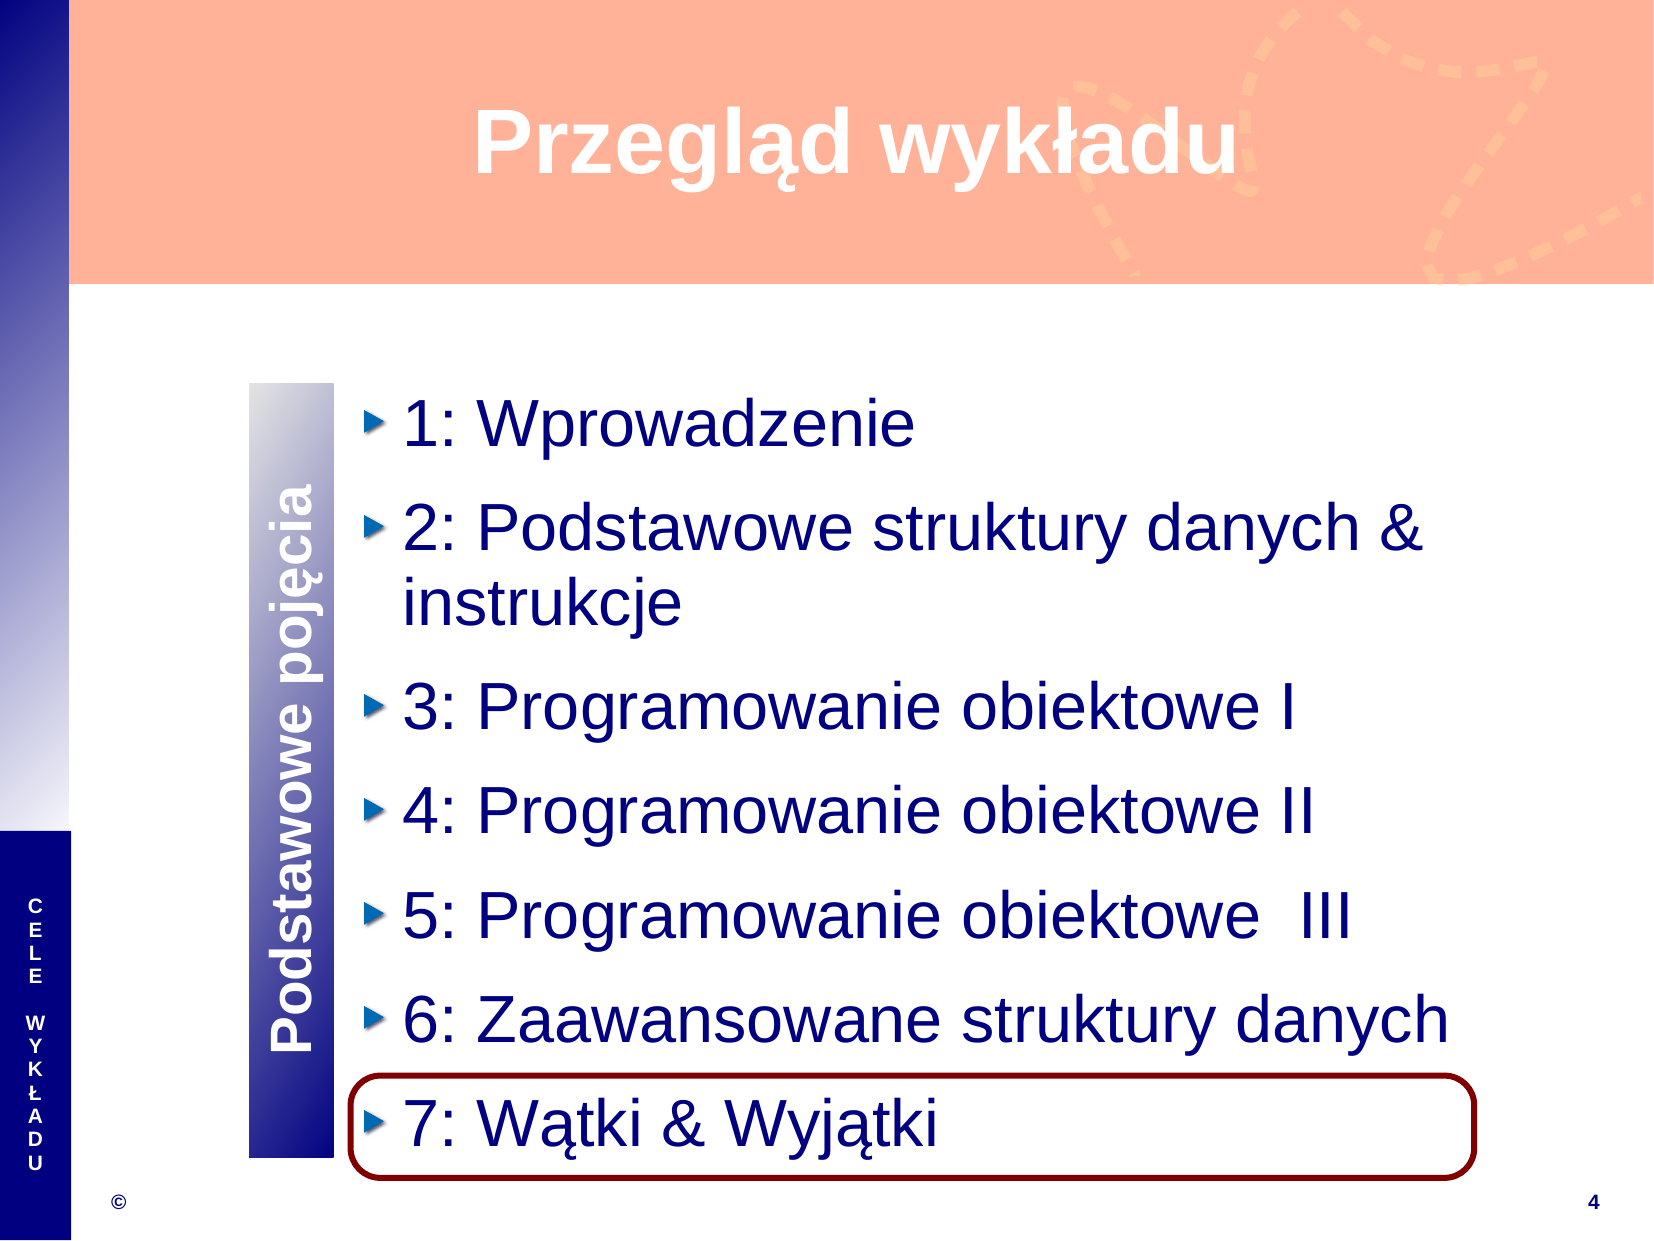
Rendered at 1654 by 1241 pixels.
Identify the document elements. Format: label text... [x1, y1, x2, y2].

text_box C E L E W Y K Ł A D U [0, 829, 71, 1241]
list 1: Wprowadzenie 2: Podstawowe struktury danych & instrukcje 3: Programowanie obiektowe I 4: Programowanie obiektowe II 5: Programowanie obiektowe III 6: Zaawansowane struktury danych 7: Wątki & Wyjątki [331, 386, 1556, 1185]
title Przegląd wykładu [97, 37, 1617, 246]
text_box Podstawowe pojęcia [249, 383, 334, 1158]
